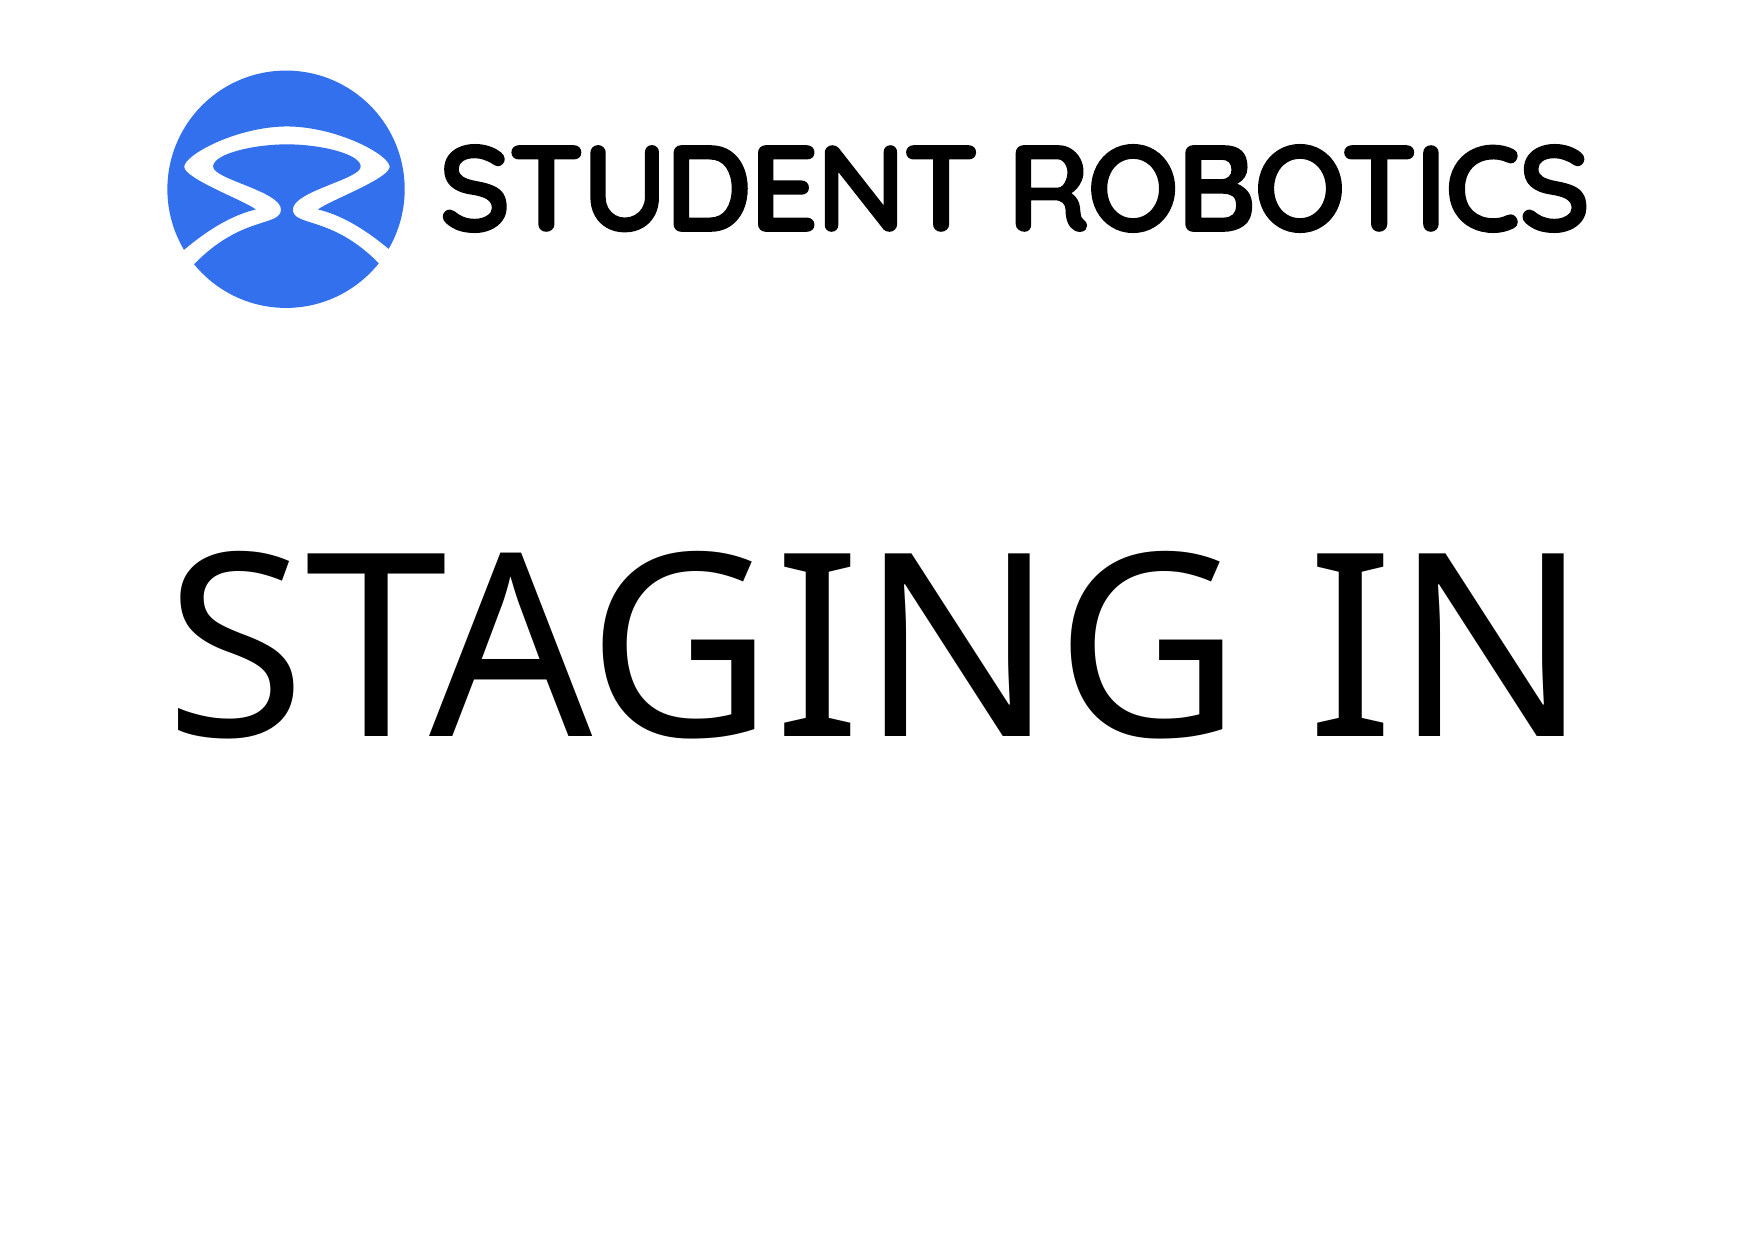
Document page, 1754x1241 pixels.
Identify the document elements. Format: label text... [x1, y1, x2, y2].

list STAGING IN [119, 508, 1635, 1017]
